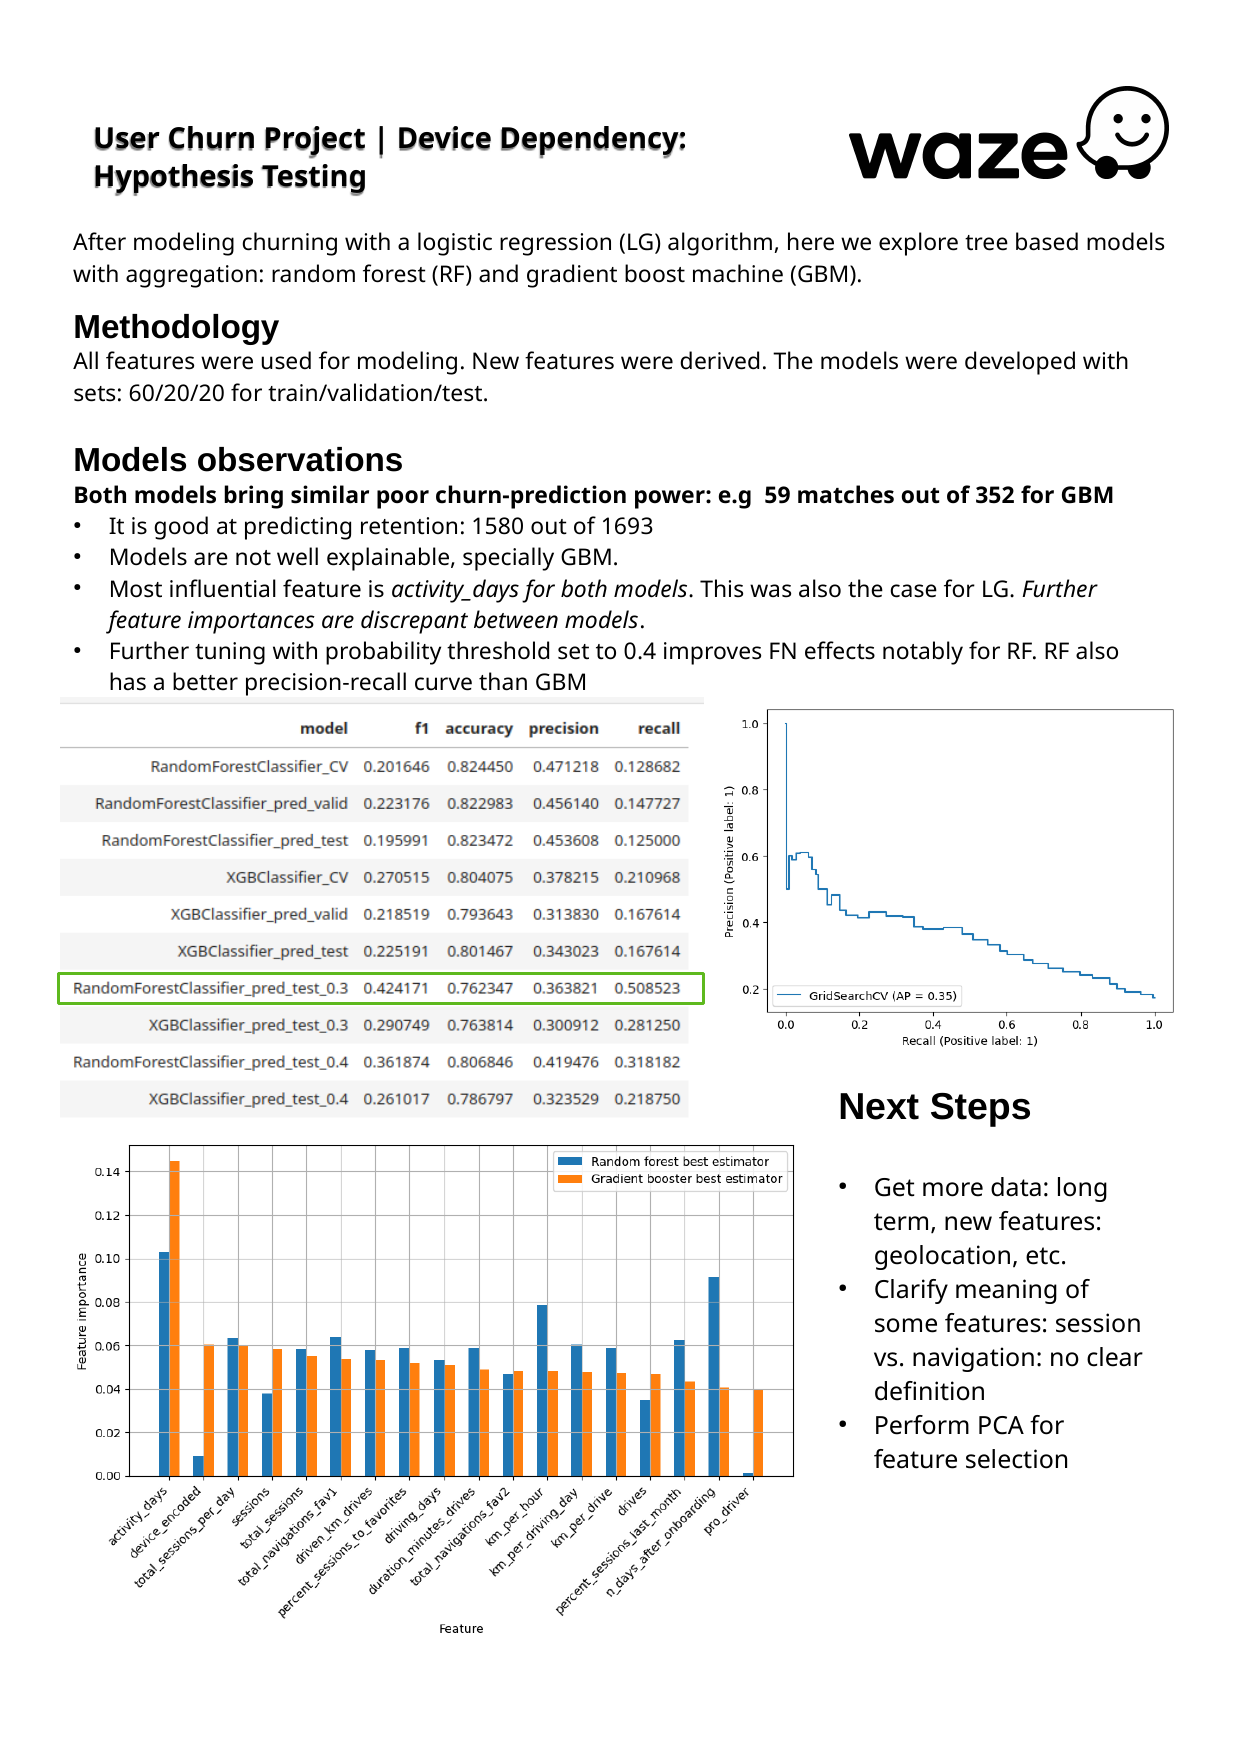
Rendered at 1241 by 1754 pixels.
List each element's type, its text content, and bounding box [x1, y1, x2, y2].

text_box After modeling churning with a logistic regression (LG) algorithm, here we explore tree based models with aggregation: random forest (RF) and gradient boost machine (GBM). [58, 208, 1185, 302]
text_box Next Steps Get more data: long term, new features: geolocation, etc. Clarify meaning of some features: session vs. navigation: no clear definition Perform PCA for feature selection [823, 1078, 1169, 1696]
picture [849, 86, 1169, 179]
picture [60, 697, 704, 972]
picture [719, 701, 1182, 1052]
picture [60, 975, 702, 1002]
picture [60, 1005, 805, 1649]
text_box User Churn Project | Device Dependency: Hypothesis Testing [78, 103, 809, 208]
text_box Methodology All features were used for modeling. New features were derived. The models were developed with sets: 60/20/20 for train/validation/test. Models observations Both models bring similar poor churn-prediction power: e.g 59 matches out of 352 for GBM It is good at predicting retention: 1580 out of 1693 Models are not well explainable, specially GBM. Most influential feature is activity_days for both models. This was also the case for LG. Further feature importances are discrepant between models. Further tuning with probability threshold set to 0.4 improves FN effects notably for RF. RF also has a better precision-recall curve than GBM [58, 301, 1173, 719]
